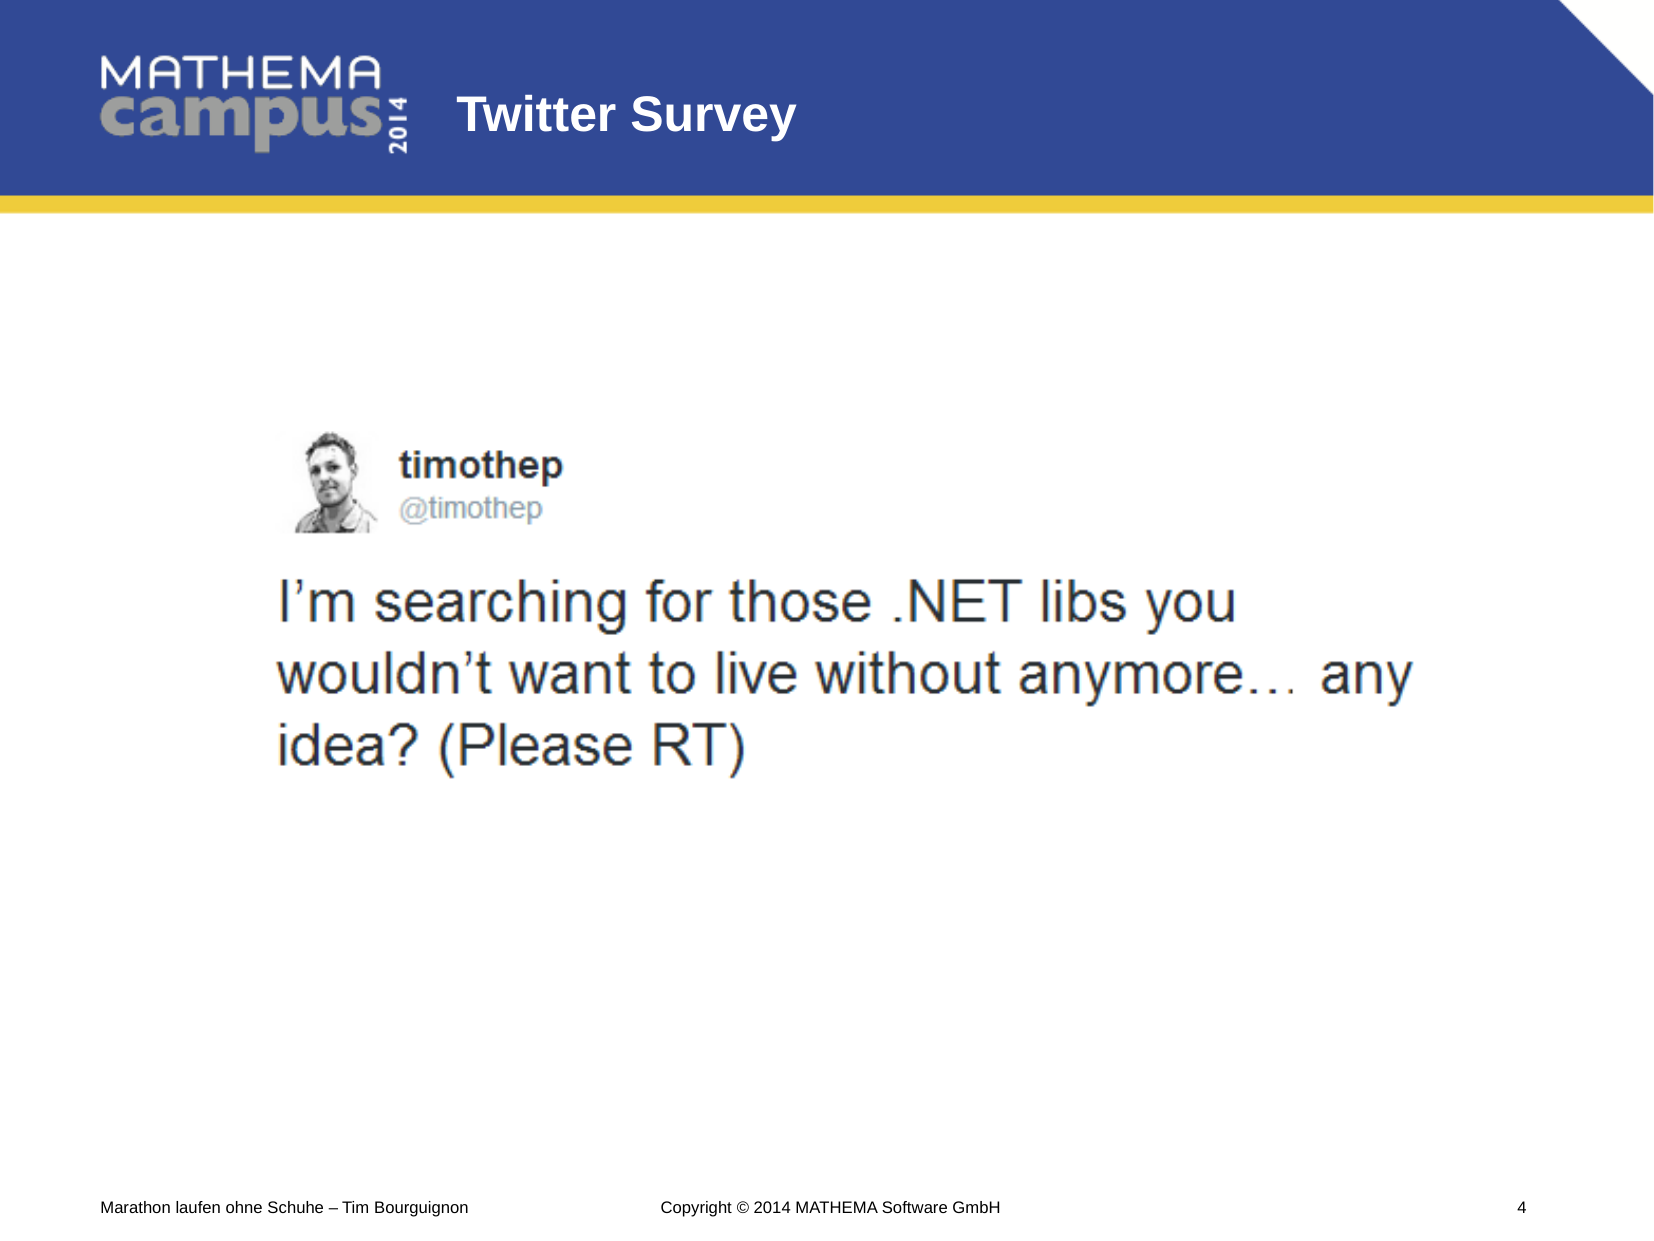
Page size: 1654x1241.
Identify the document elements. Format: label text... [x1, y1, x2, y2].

picture [0, 0, 1654, 217]
picture [241, 411, 1460, 788]
title Twitter Survey [456, 68, 1528, 160]
